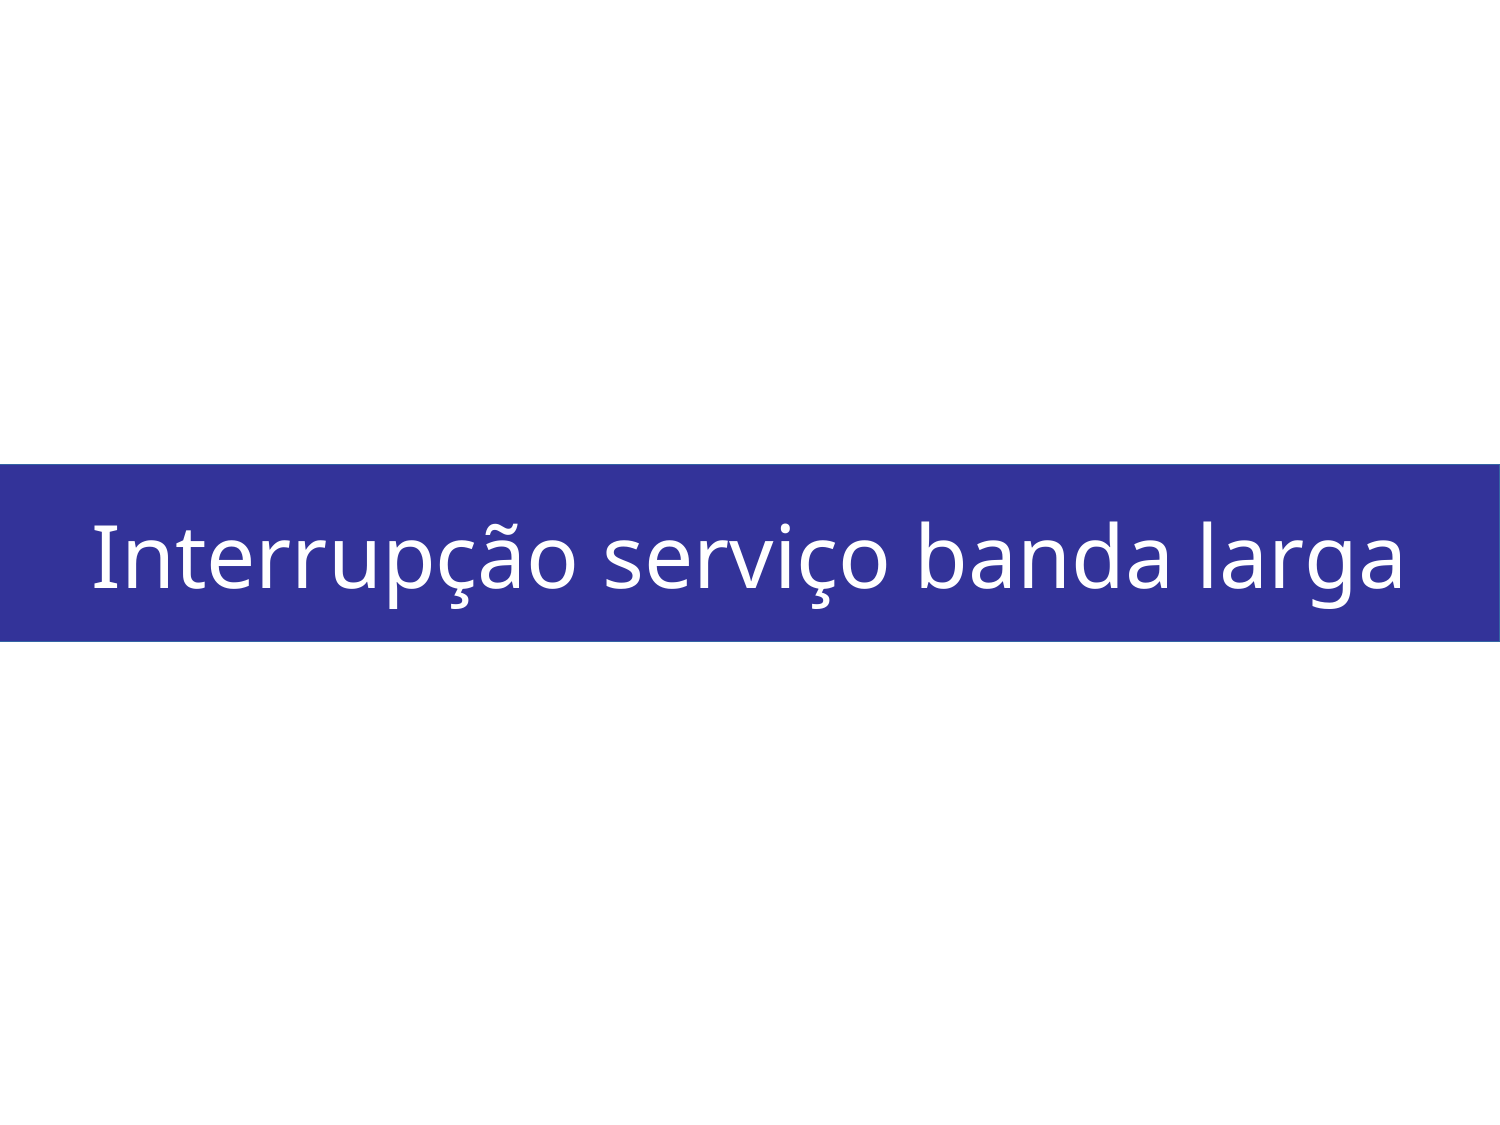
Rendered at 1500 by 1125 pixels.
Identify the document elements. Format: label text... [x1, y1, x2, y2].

text_box Interrupção serviço banda larga [0, 464, 1500, 642]
